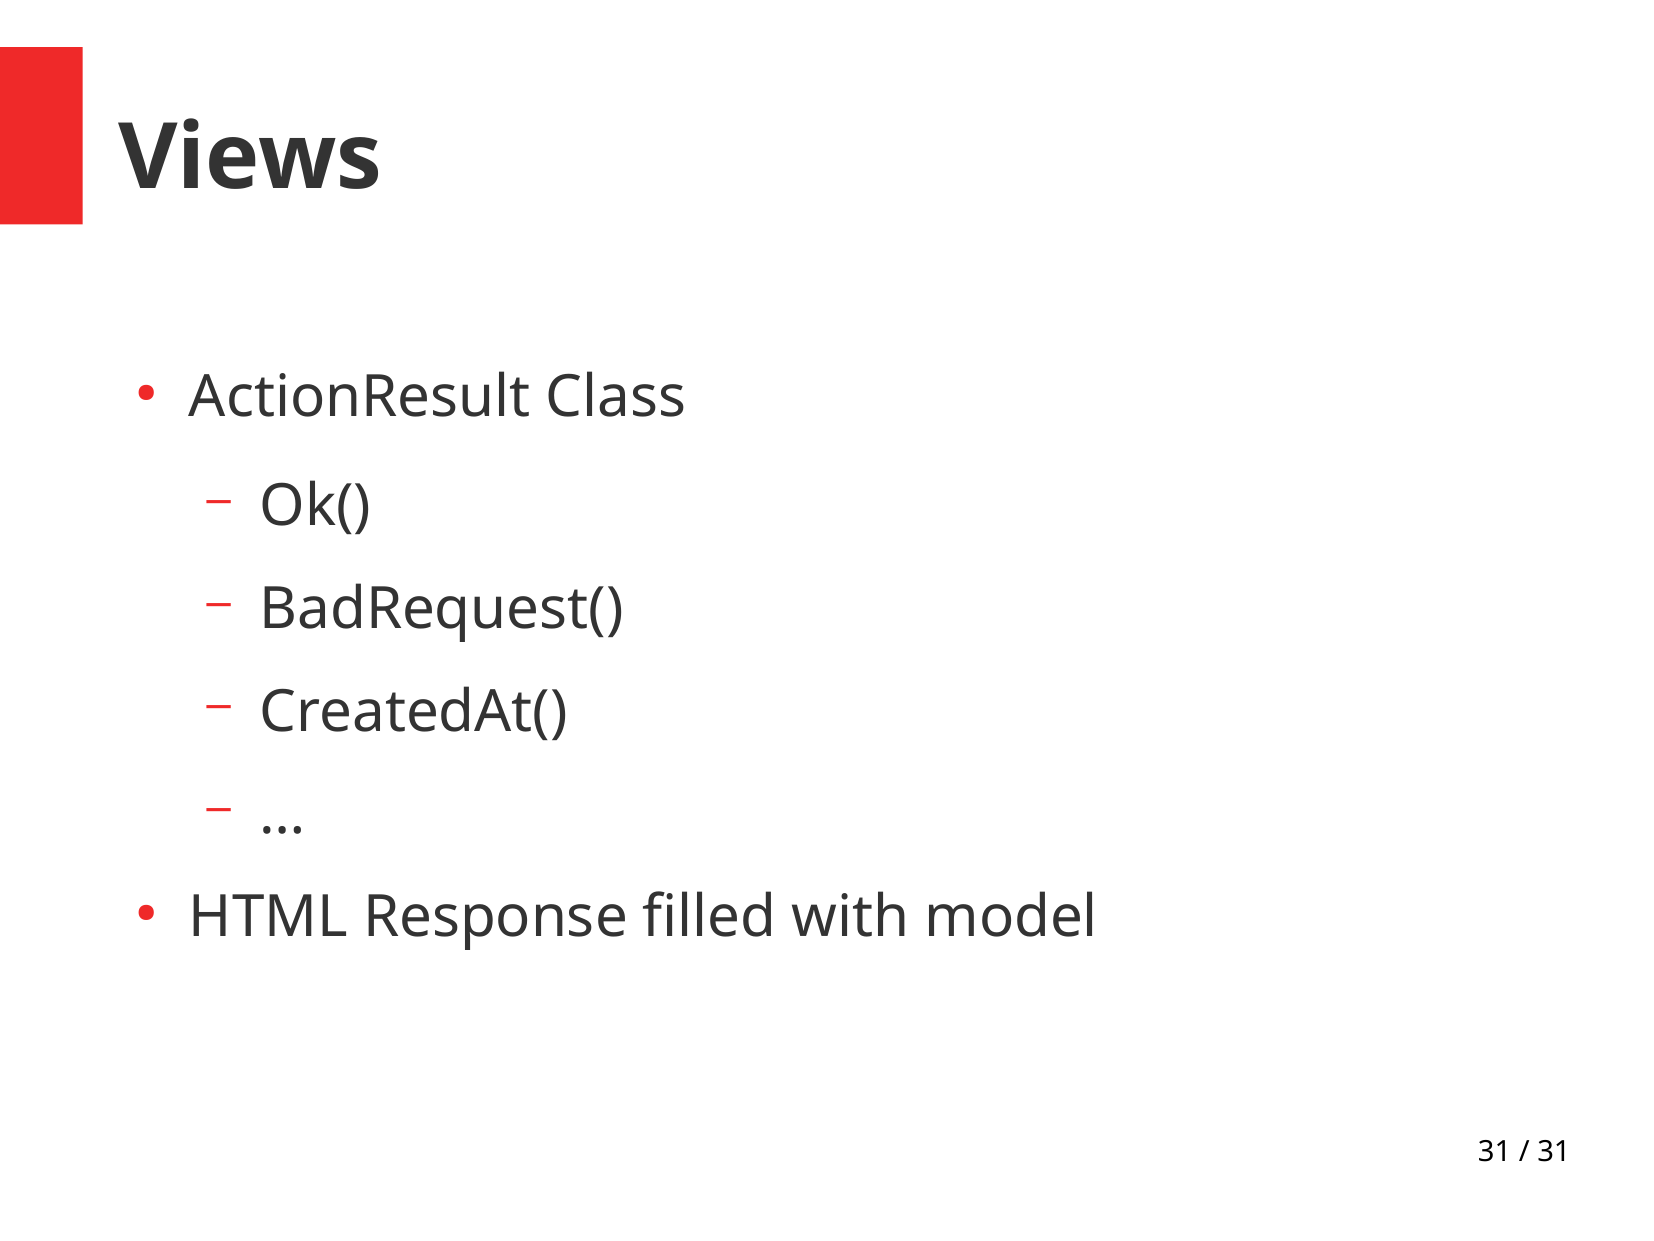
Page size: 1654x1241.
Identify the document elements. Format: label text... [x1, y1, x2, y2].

list ActionResult Class Ok() BadRequest() CreatedAt() … HTML Response filled with model [118, 354, 1536, 1074]
title Views [118, 49, 1571, 257]
